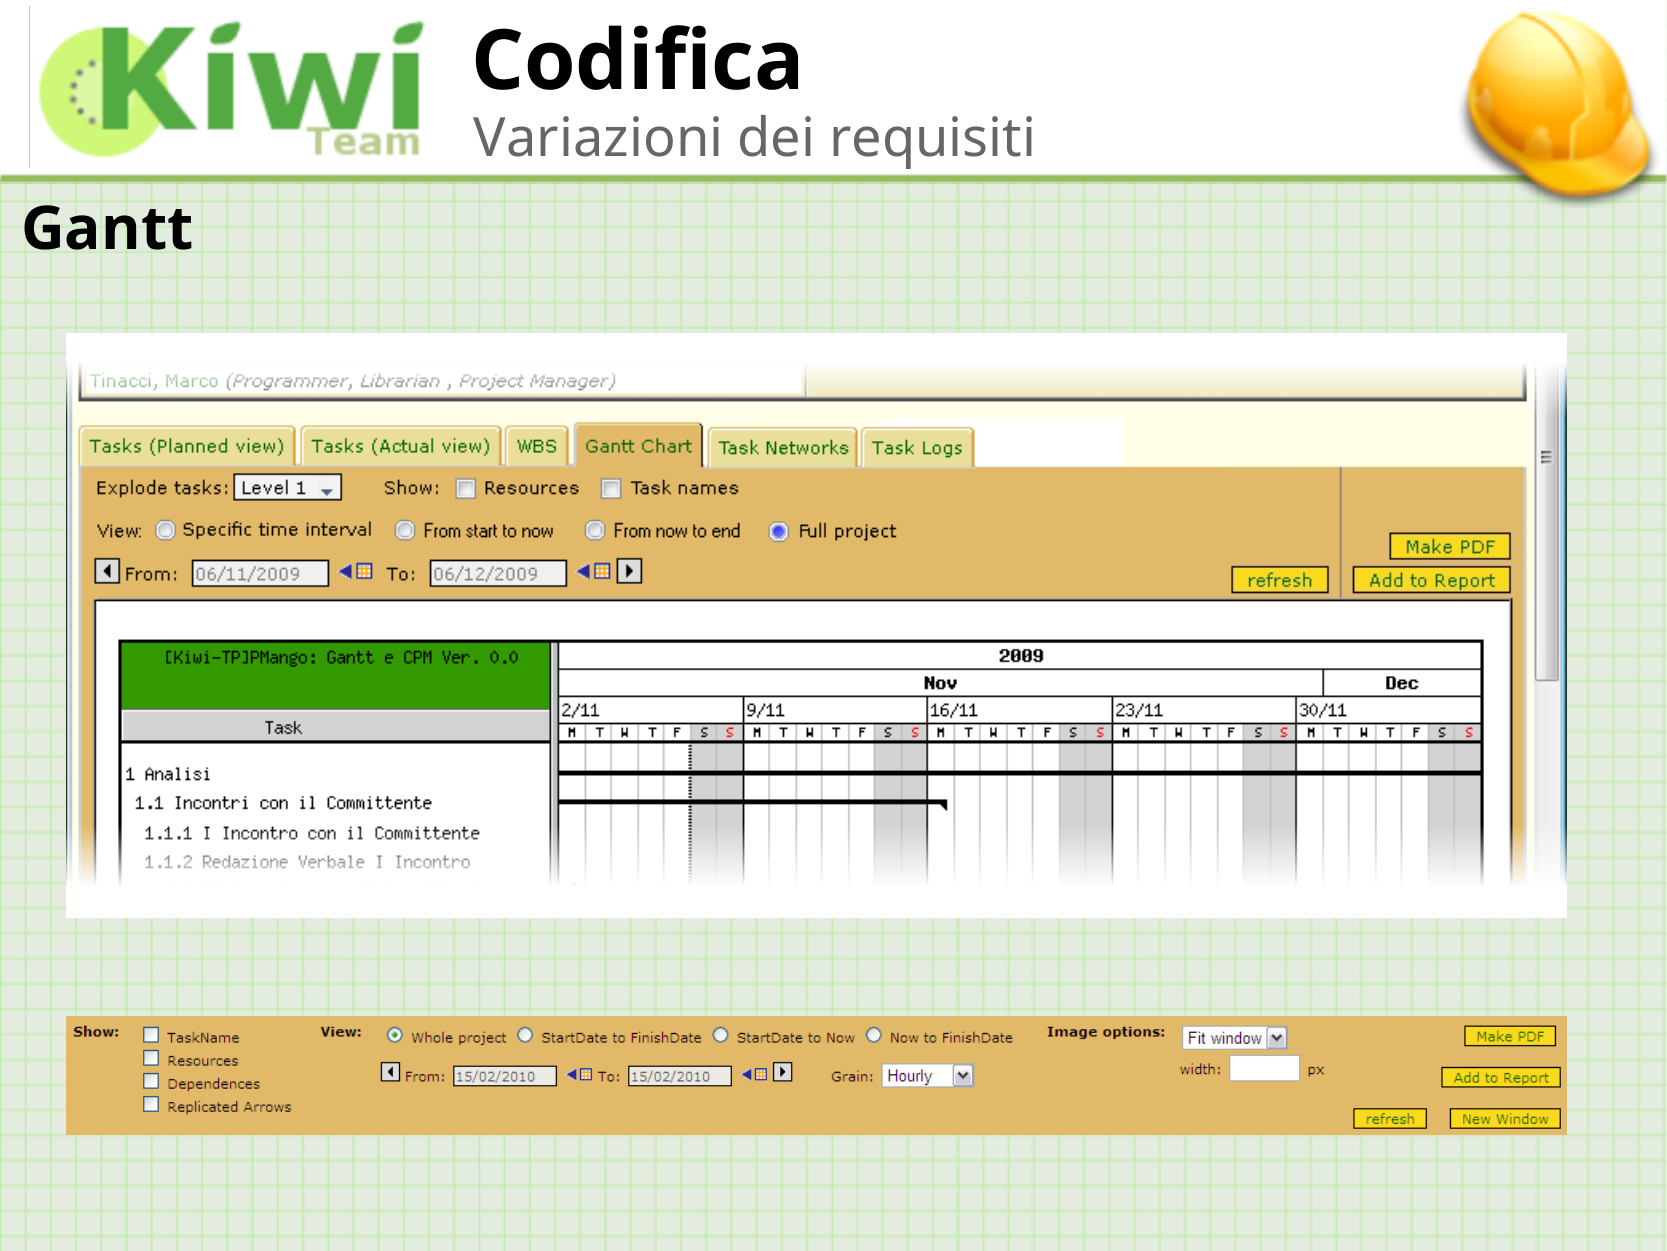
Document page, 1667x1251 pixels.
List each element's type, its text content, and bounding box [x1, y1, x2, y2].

text_box Variazioni dei requisiti [473, 107, 1327, 169]
picture [0, 0, 1667, 1251]
subtitle Gantt [21, 195, 1315, 304]
title Codifica [471, 0, 1441, 122]
